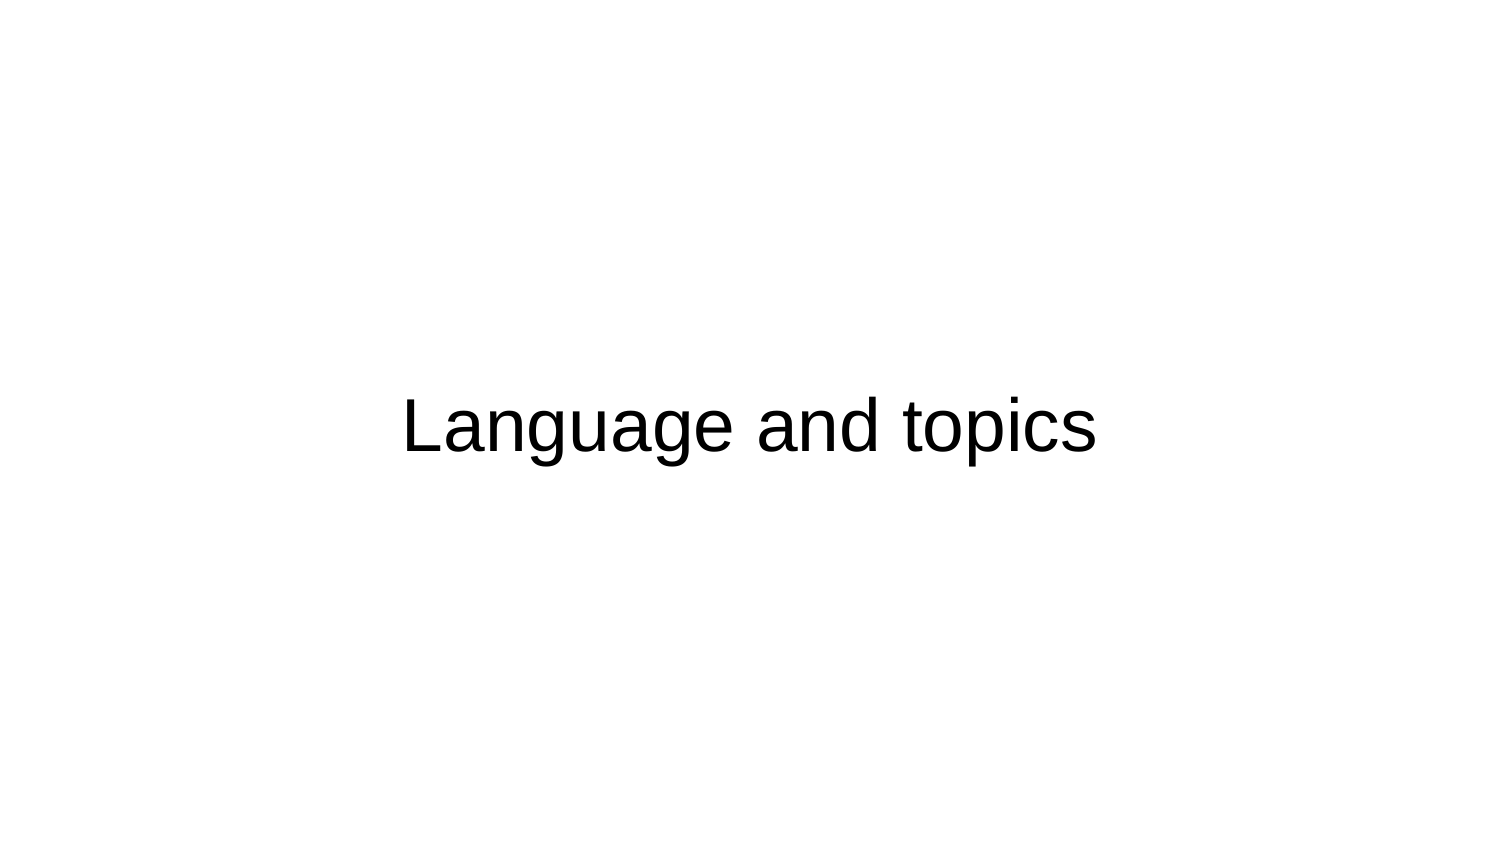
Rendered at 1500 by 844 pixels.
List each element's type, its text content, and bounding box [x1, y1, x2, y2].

title Language and topics [51, 352, 1449, 491]
